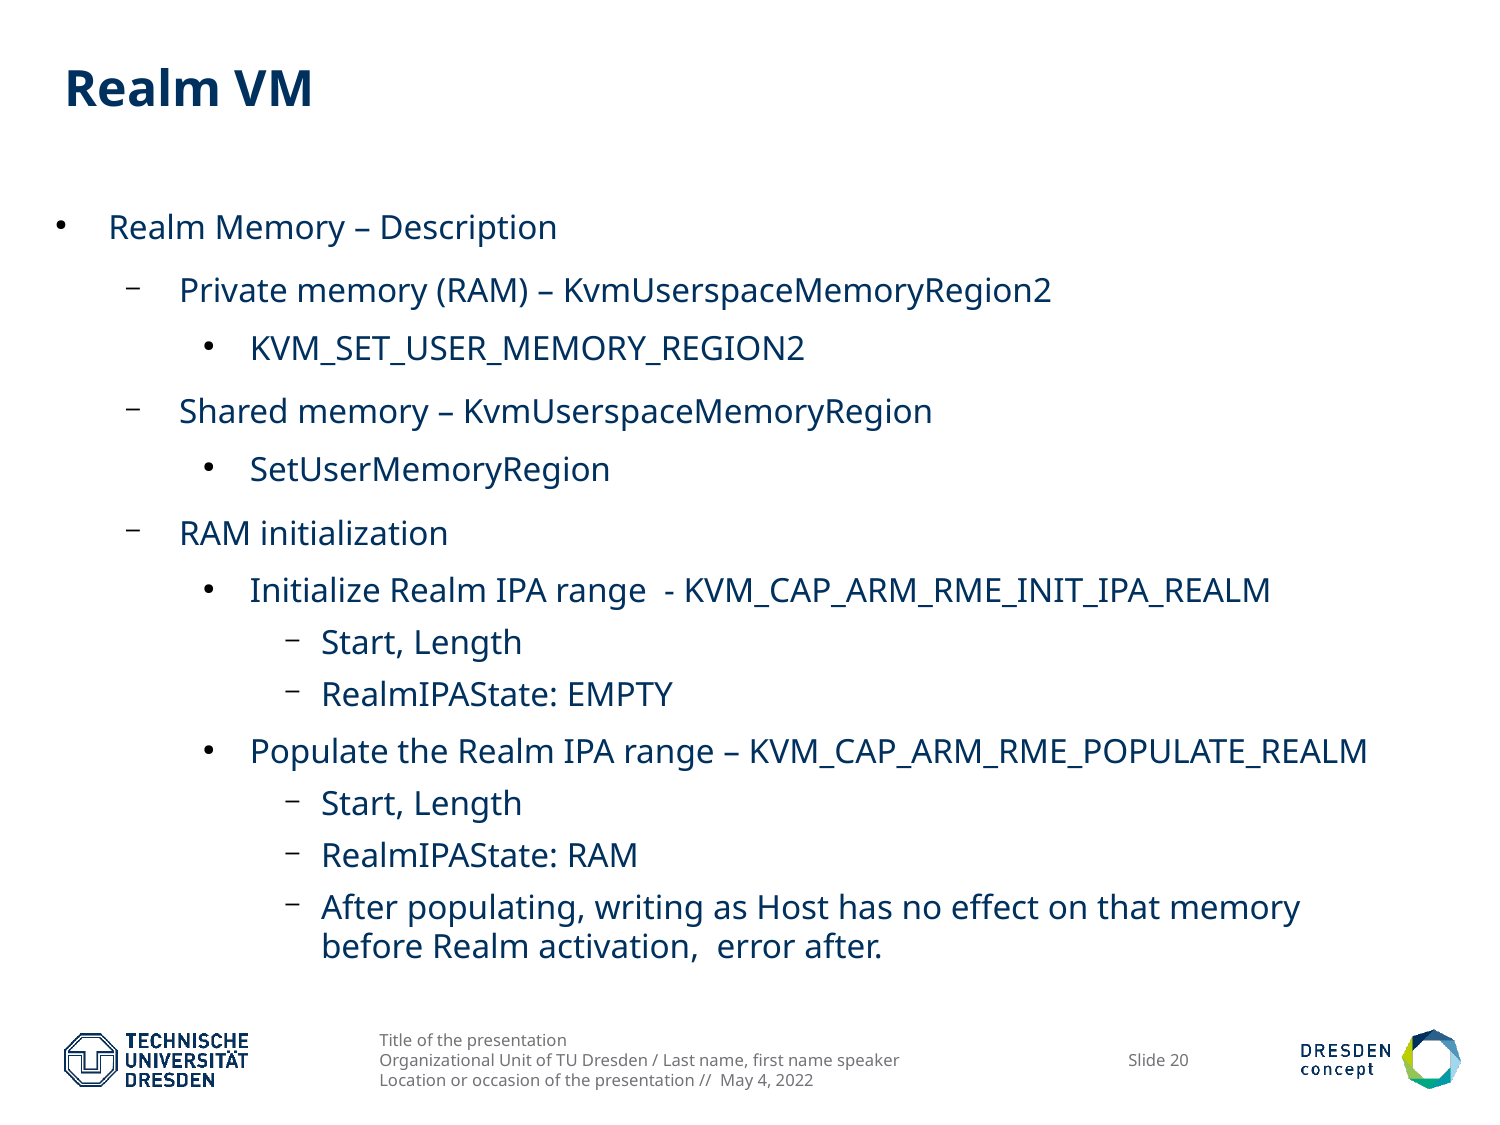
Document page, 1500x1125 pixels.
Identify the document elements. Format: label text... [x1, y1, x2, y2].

picture [64, 1033, 248, 1087]
title Realm VM [64, 56, 1437, 190]
picture [1301, 1029, 1461, 1089]
list Realm Memory – Description Private memory (RAM) – KvmUserspaceMemoryRegion2 KVM_SET_USER_MEMORY_REGION2 Shared memory – KvmUserspaceMemoryRegion SetUserMemoryRegion RAM initialization Initialize Realm IPA range - KVM_CAP_ARM_RME_INIT_IPA_REALM Start, Length RealmIPAState: EMPTY Populate the Realm IPA range – KVM_CAP_ARM_RME_POPULATE_REALM Start, Length RealmIPAState: RAM After populating, writing as Host has no effect on that memory before Realm activation, error after. [37, 205, 1426, 1013]
